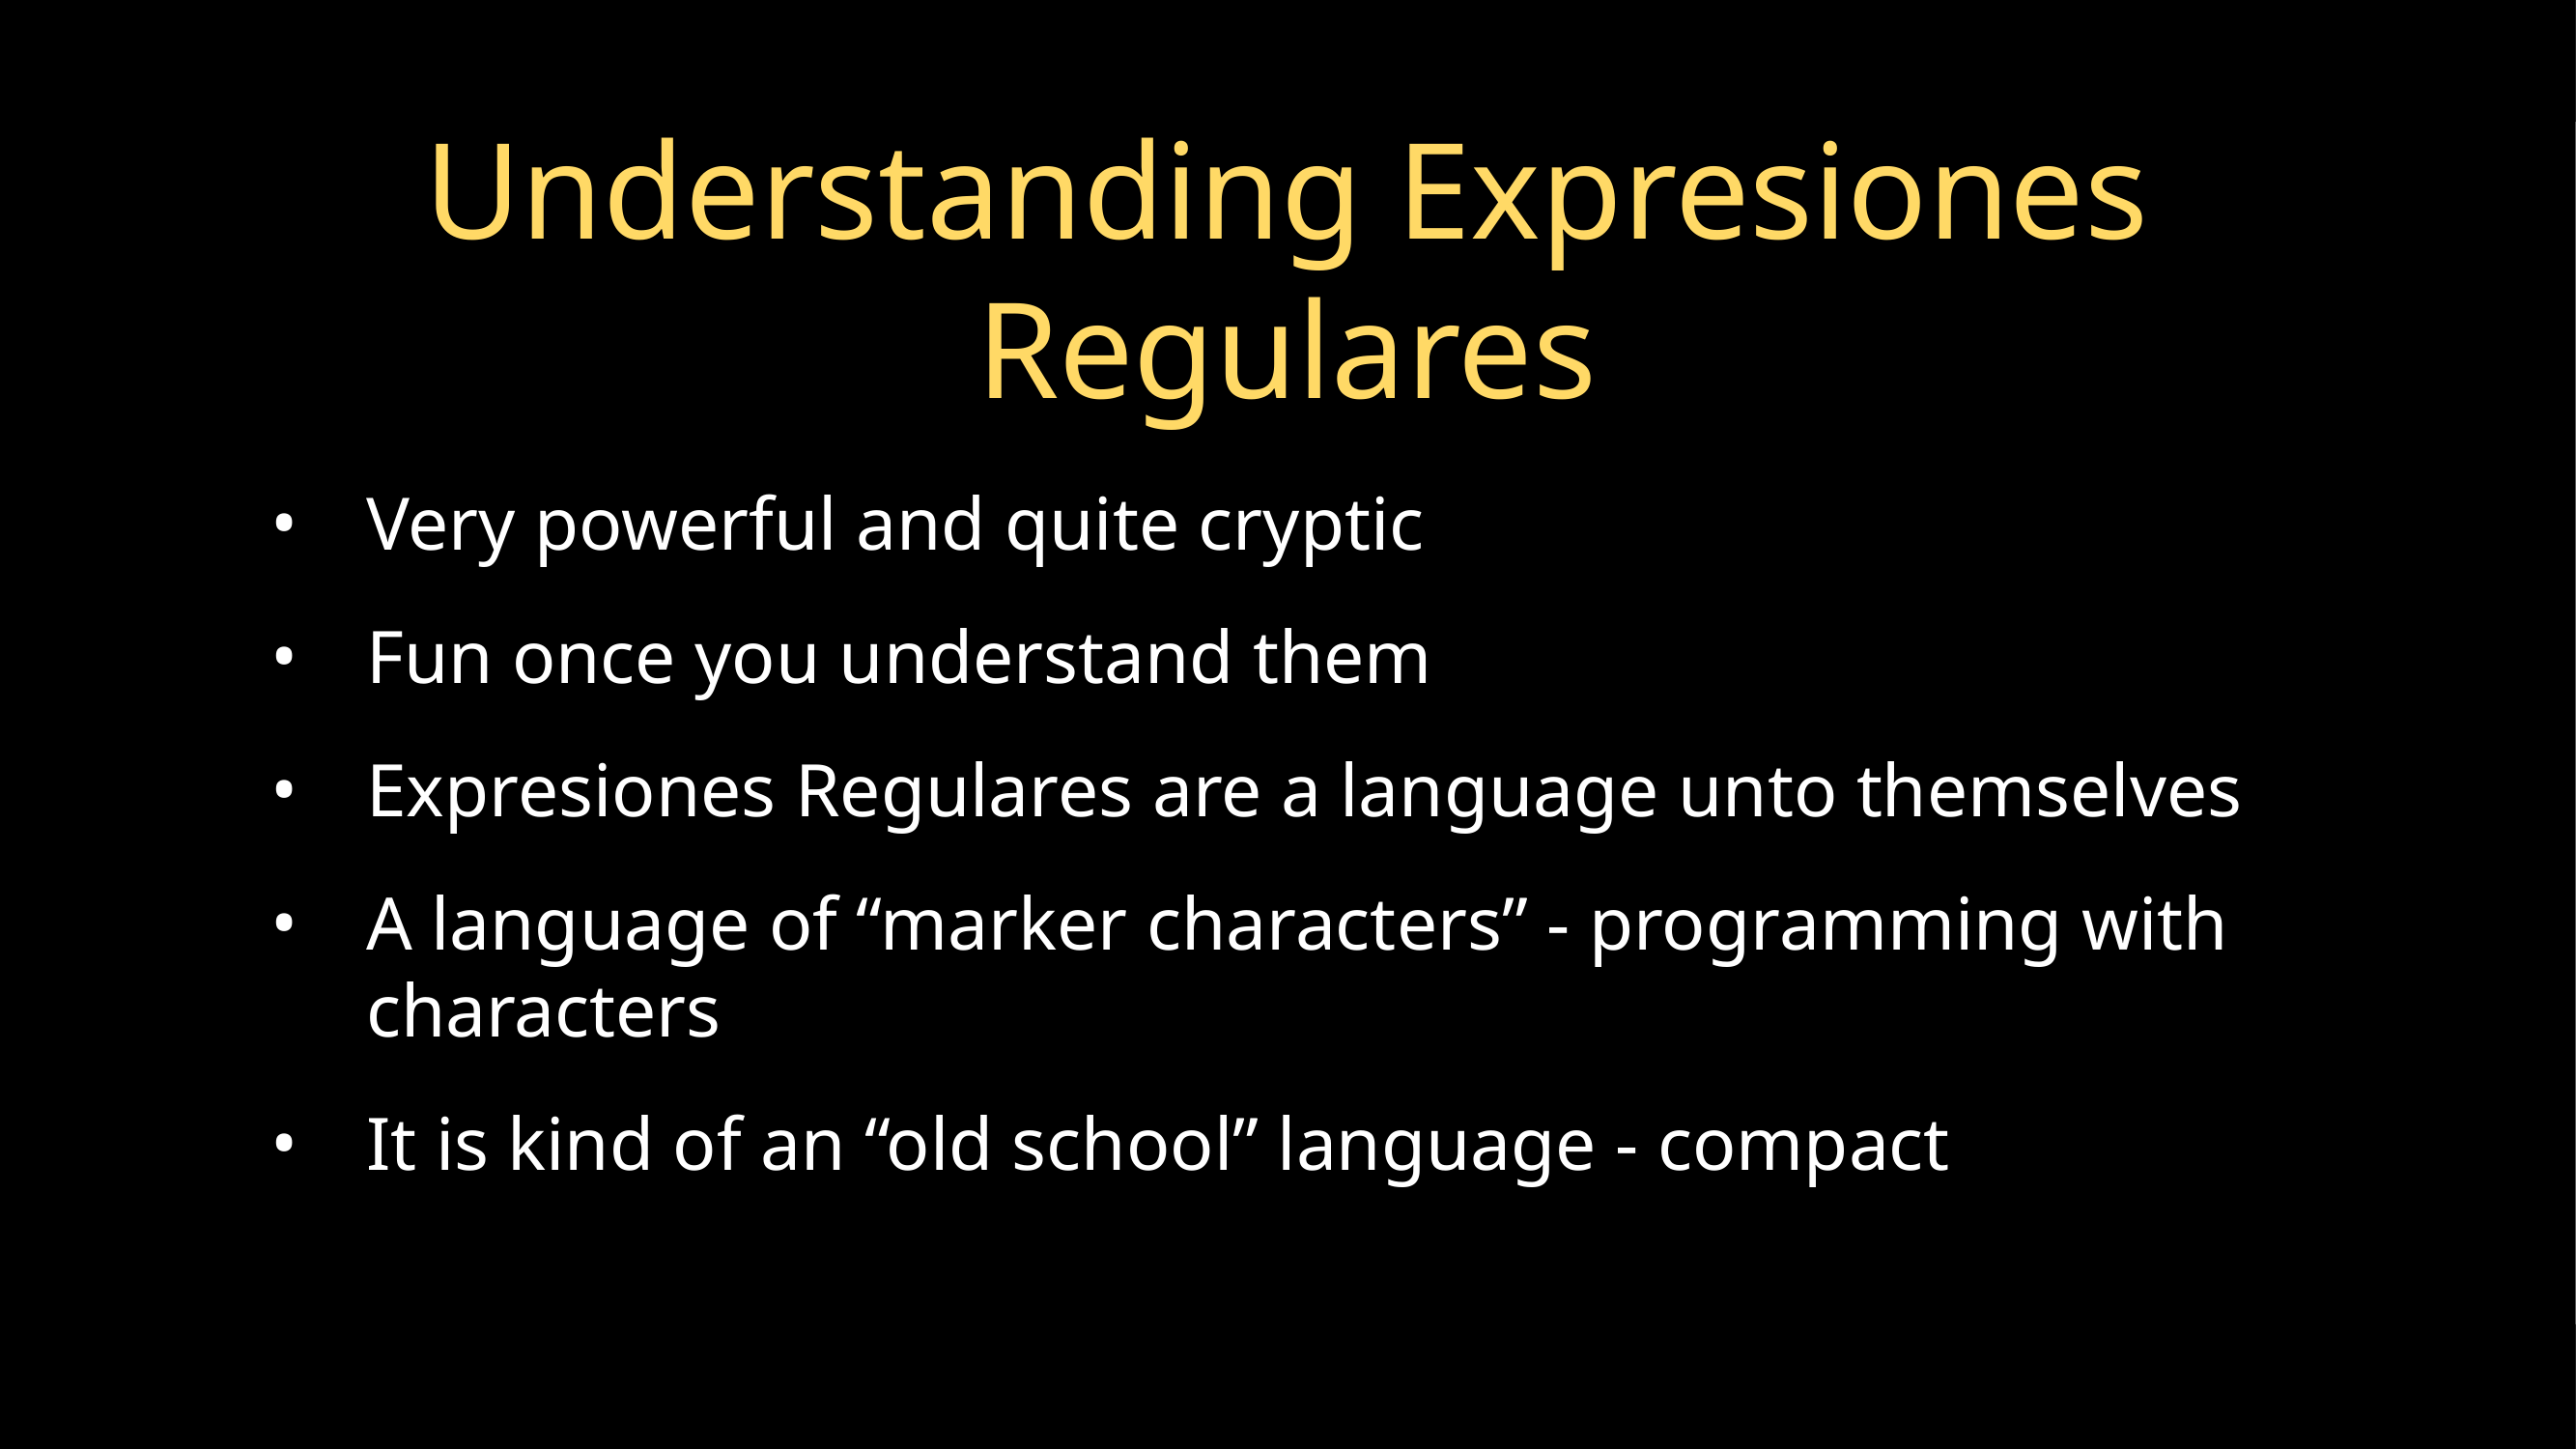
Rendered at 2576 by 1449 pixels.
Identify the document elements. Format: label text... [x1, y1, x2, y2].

list Very powerful and quite cryptic Fun once you understand them Expresiones Regulares are a language unto themselves A language of “marker characters” - programming with characters It is kind of an “old school” language - compact [183, 412, 2391, 1250]
title Understanding Expresiones Regulares [183, 128, 2391, 403]
